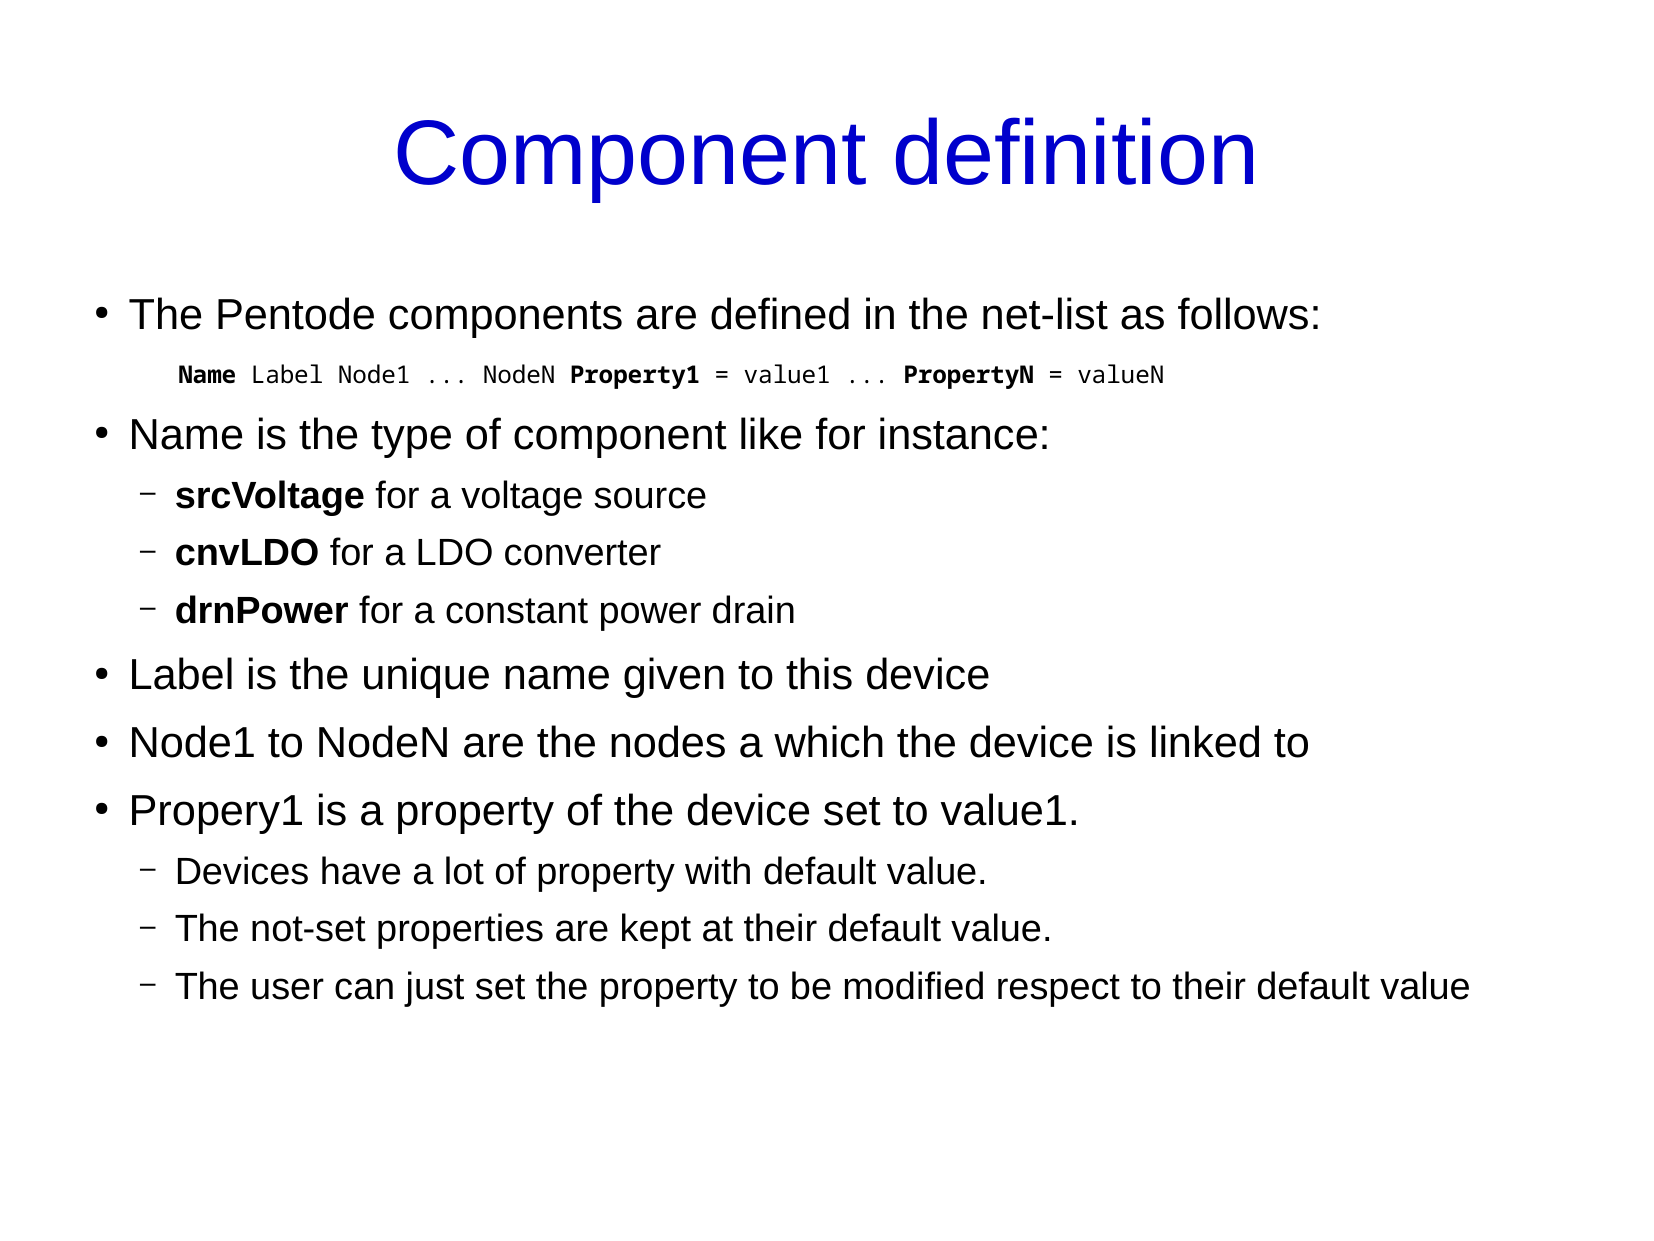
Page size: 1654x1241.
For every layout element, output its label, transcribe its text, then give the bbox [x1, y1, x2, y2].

list The Pentode components are defined in the net-list as follows: Name Label Node1 ... NodeN Property1 = value1 ... PropertyN = valueN Name is the type of component like for instance: srcVoltage for a voltage source cnvLDO for a LDO converter drnPower for a constant power drain Label is the unique name given to this device Node1 to NodeN are the nodes a which the device is linked to Propery1 is a property of the device set to value1. Devices have a lot of property with default value. The not-set properties are kept at their default value. The user can just set the property to be modified respect to their default value [82, 290, 1571, 1010]
title Component definition [82, 49, 1571, 257]
